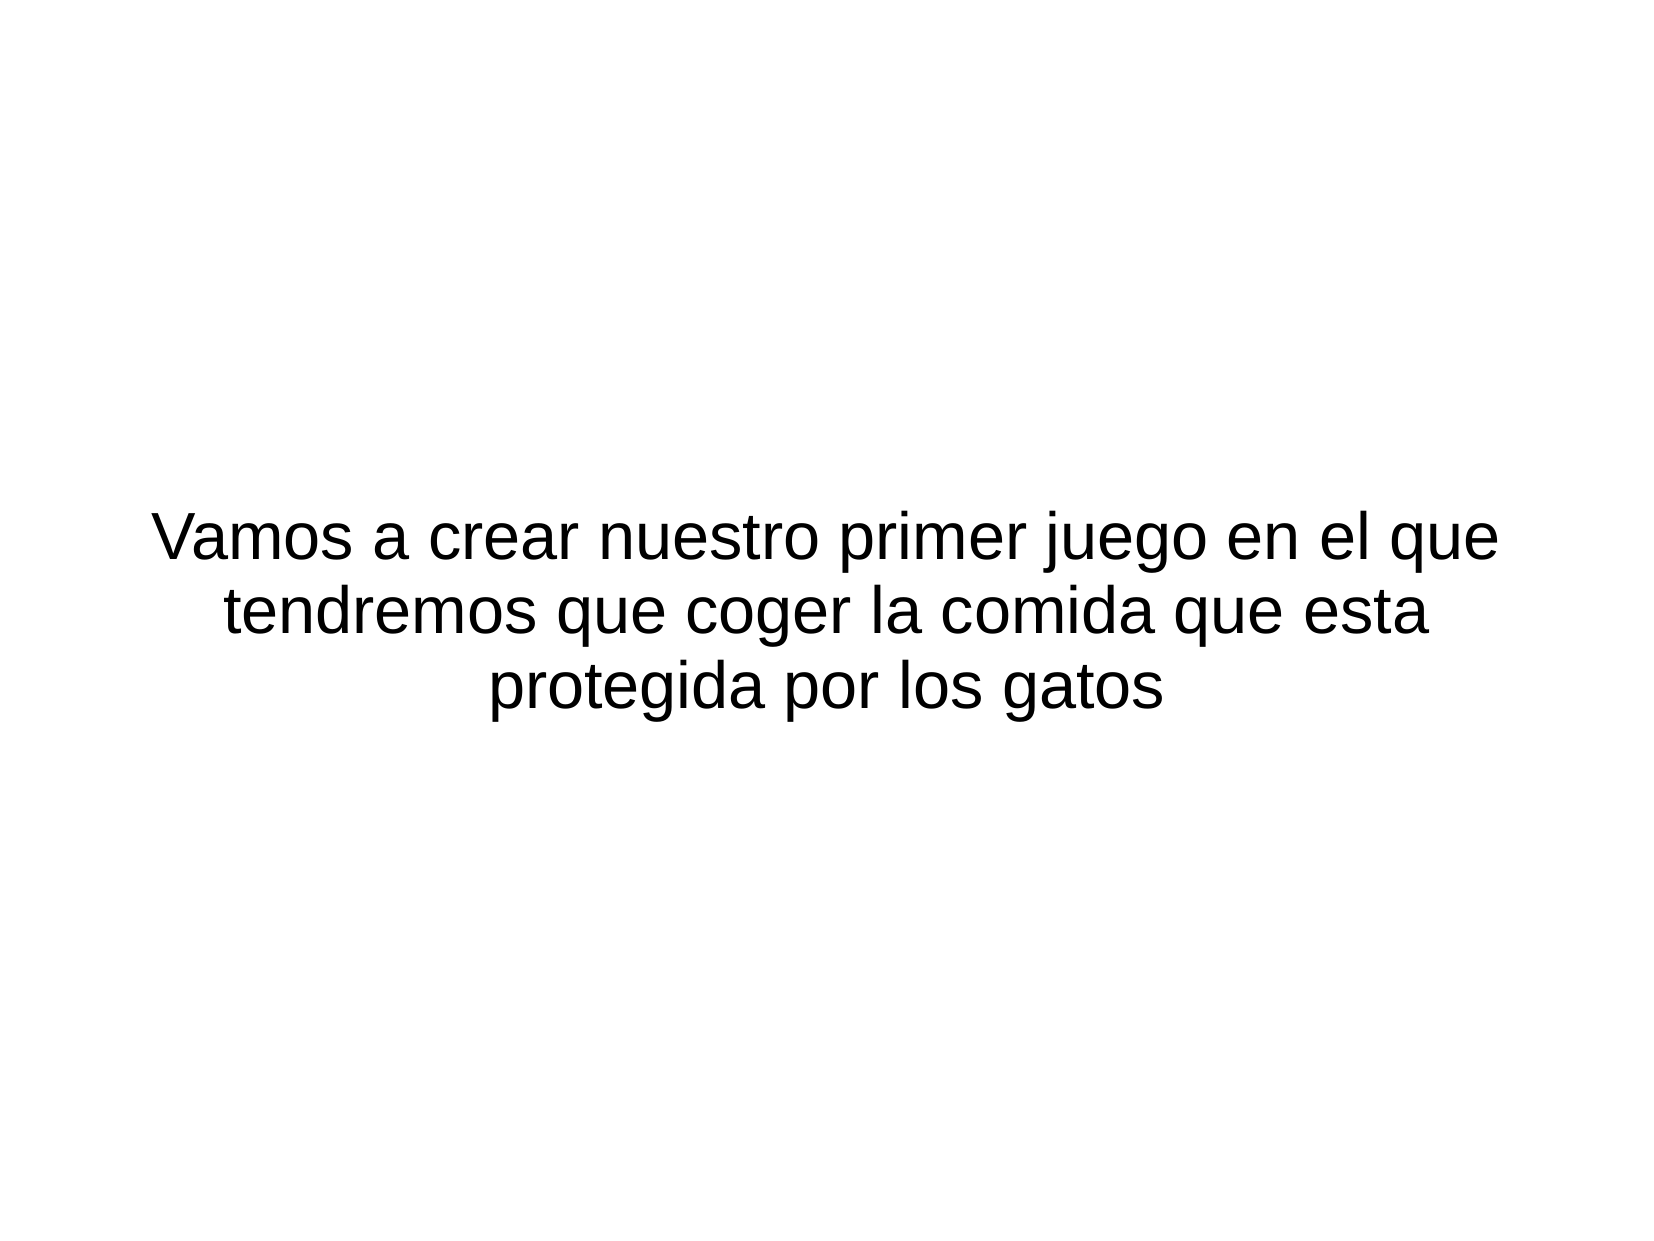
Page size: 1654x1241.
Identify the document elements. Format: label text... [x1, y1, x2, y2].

list Vamos a crear nuestro primer juego en el que tendremos que coger la comida que esta protegida por los gatos [82, 290, 1571, 1010]
